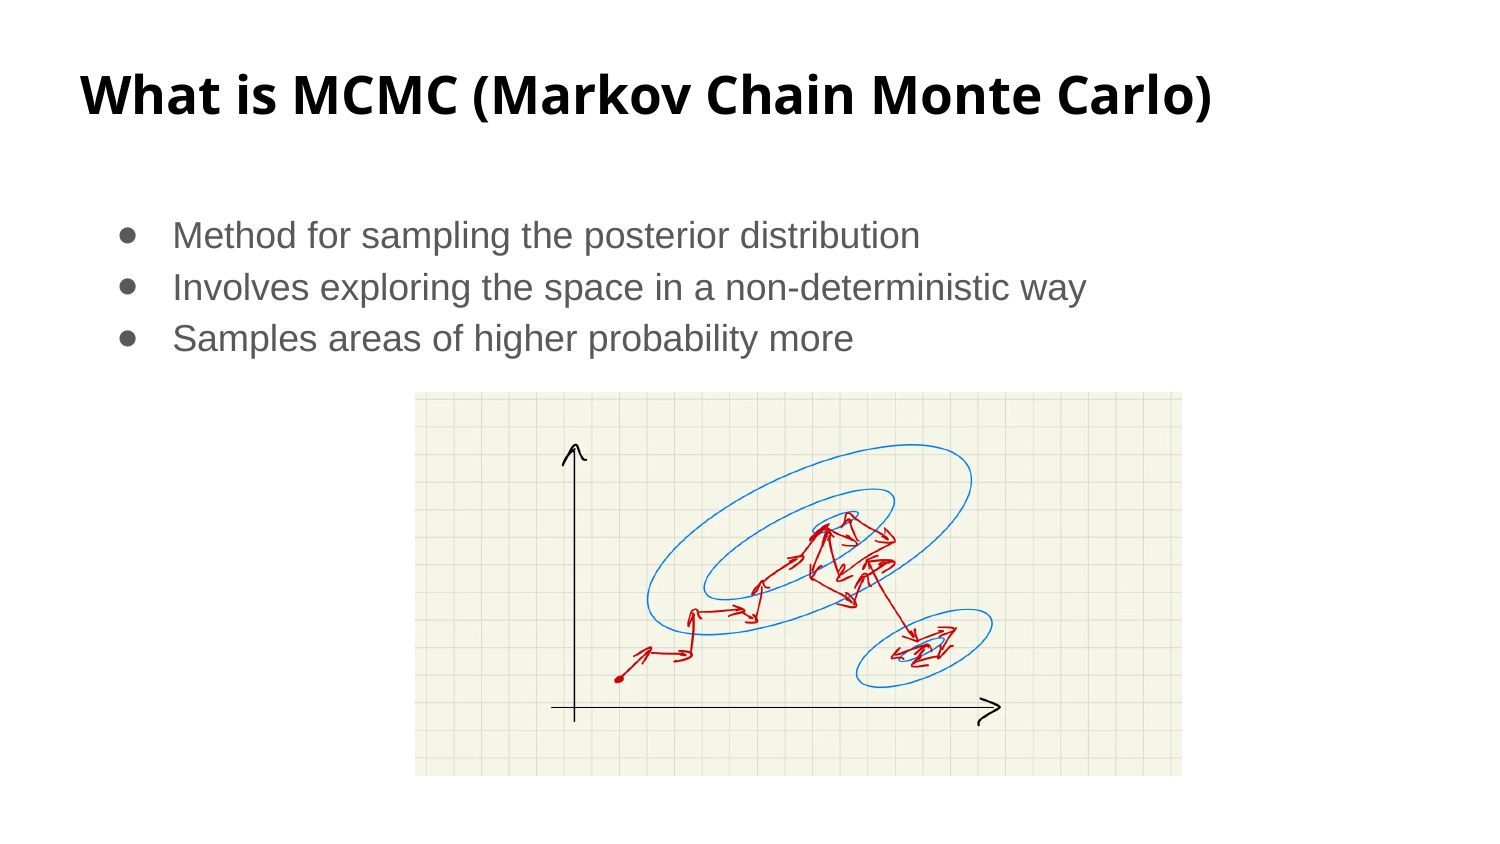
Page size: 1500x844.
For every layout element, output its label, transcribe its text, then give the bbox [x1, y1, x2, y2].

picture [415, 392, 1182, 776]
list Method for sampling the posterior distribution Involves exploring the space in a non-deterministic way Samples areas of higher probability more [82, 189, 1481, 750]
title What is MCMC (Markov Chain Monte Carlo) [65, 46, 1464, 141]
